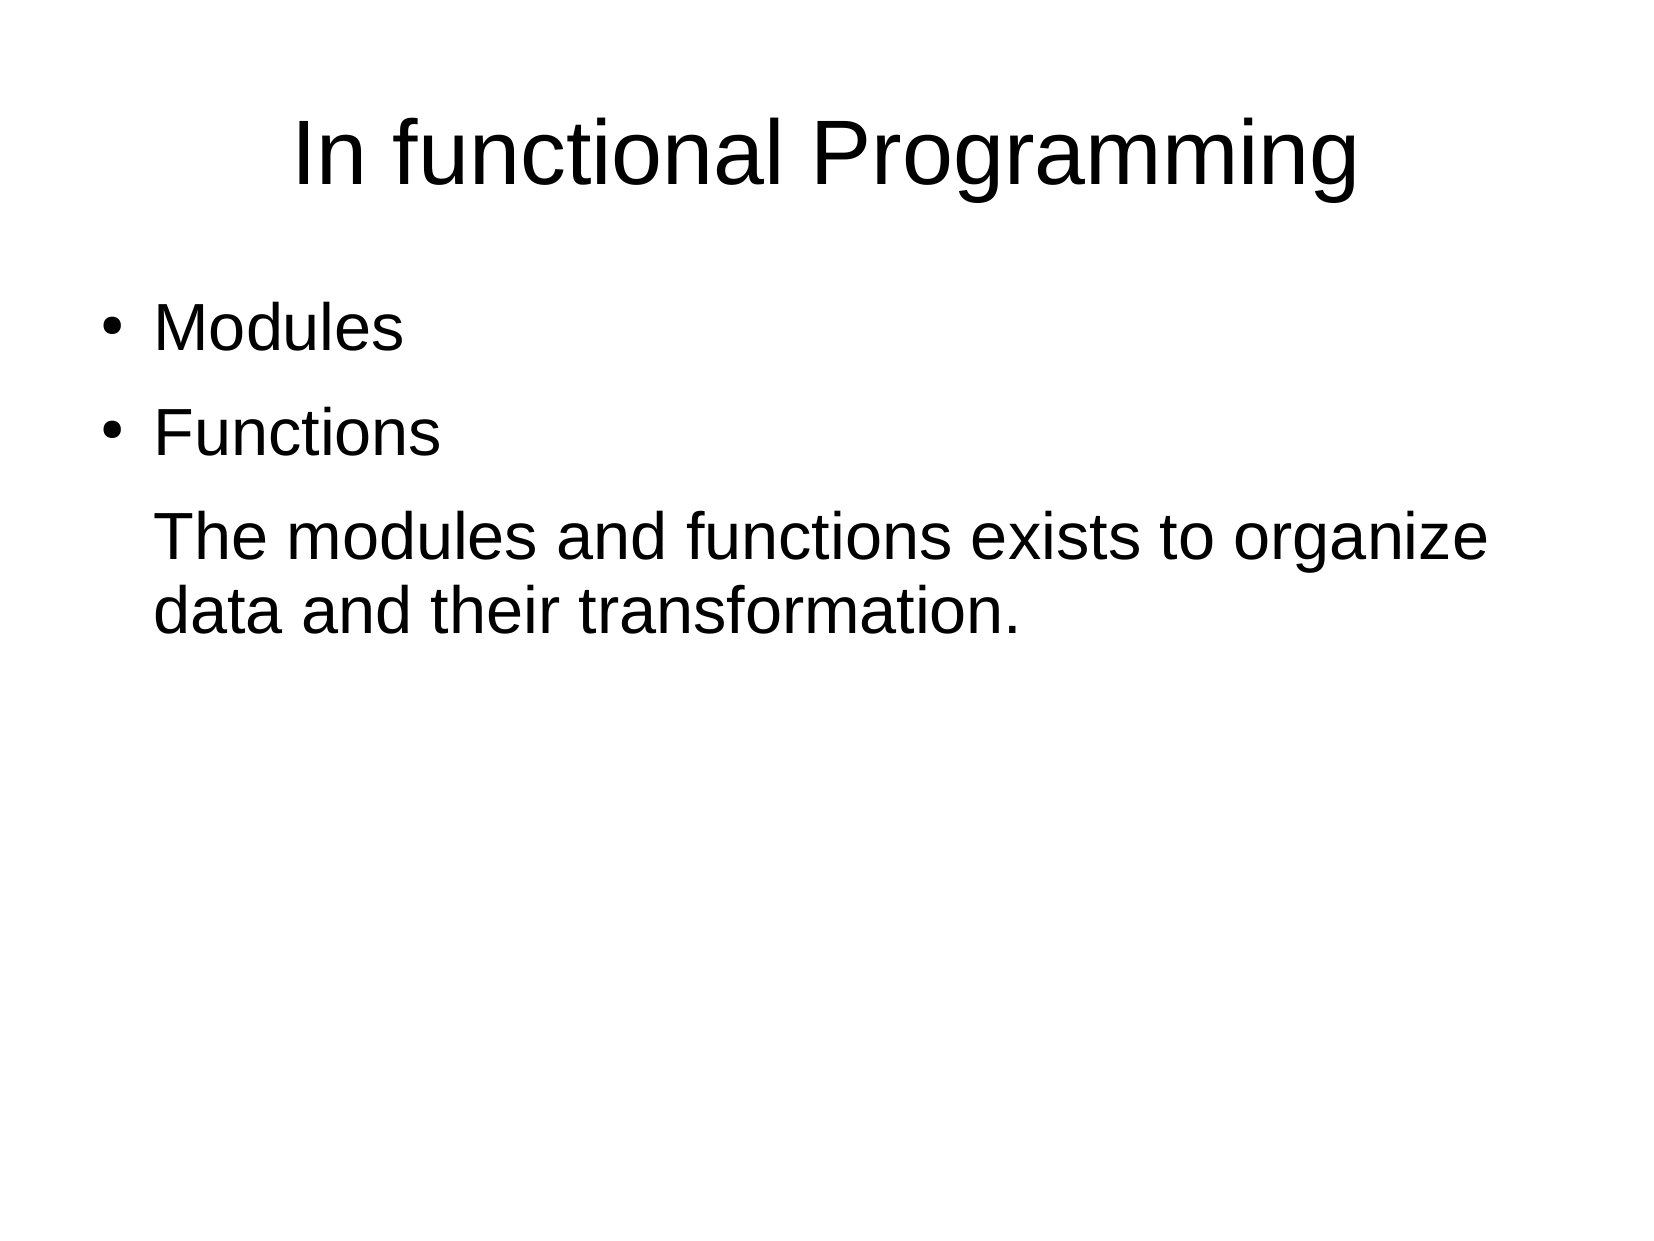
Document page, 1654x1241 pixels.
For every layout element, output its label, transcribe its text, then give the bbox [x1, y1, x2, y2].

title In functional Programming [82, 49, 1571, 257]
list Modules Functions The modules and functions exists to organize data and their transformation. [82, 290, 1571, 1010]
